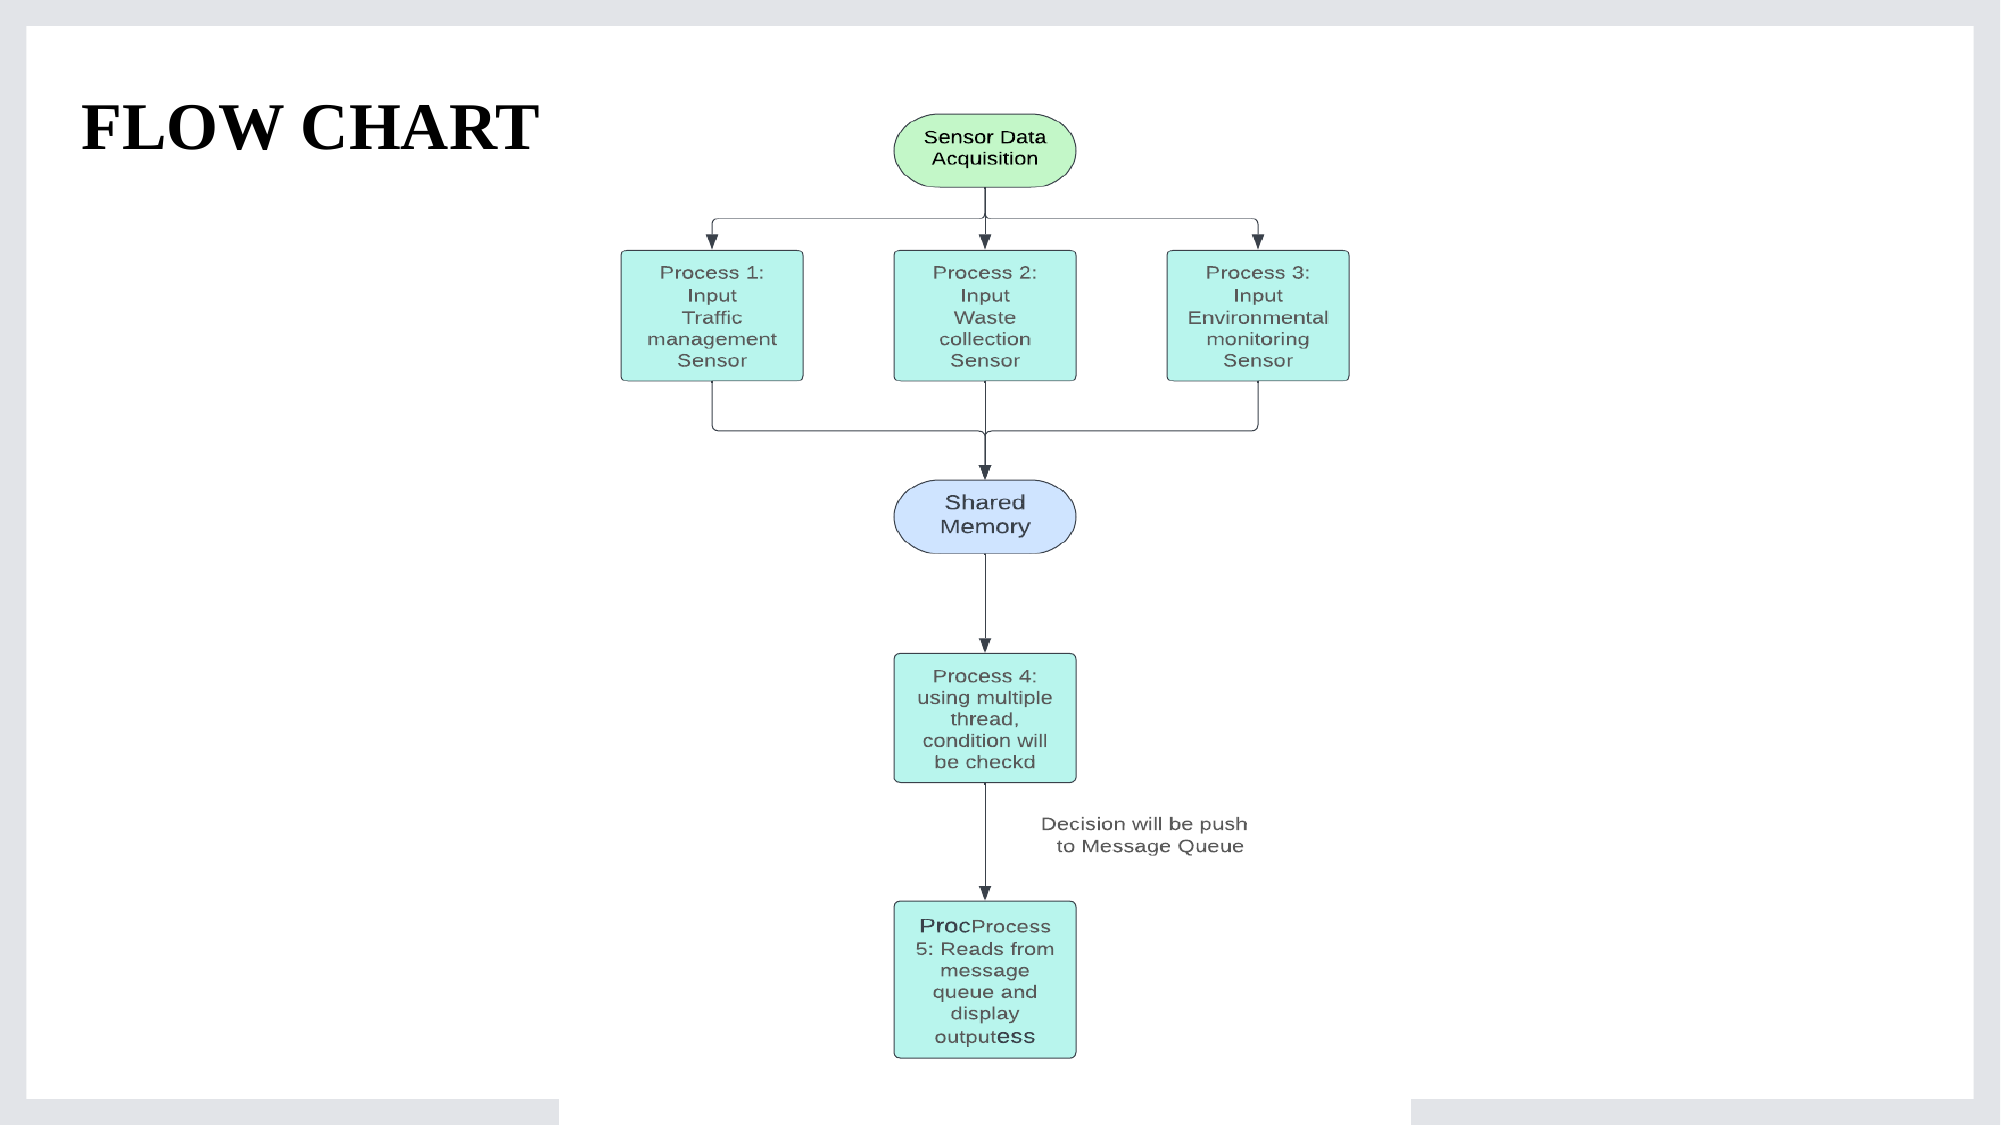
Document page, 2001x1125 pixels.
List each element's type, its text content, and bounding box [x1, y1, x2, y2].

picture [559, 46, 1411, 1125]
text_box FLOW CHART [66, 75, 596, 171]
